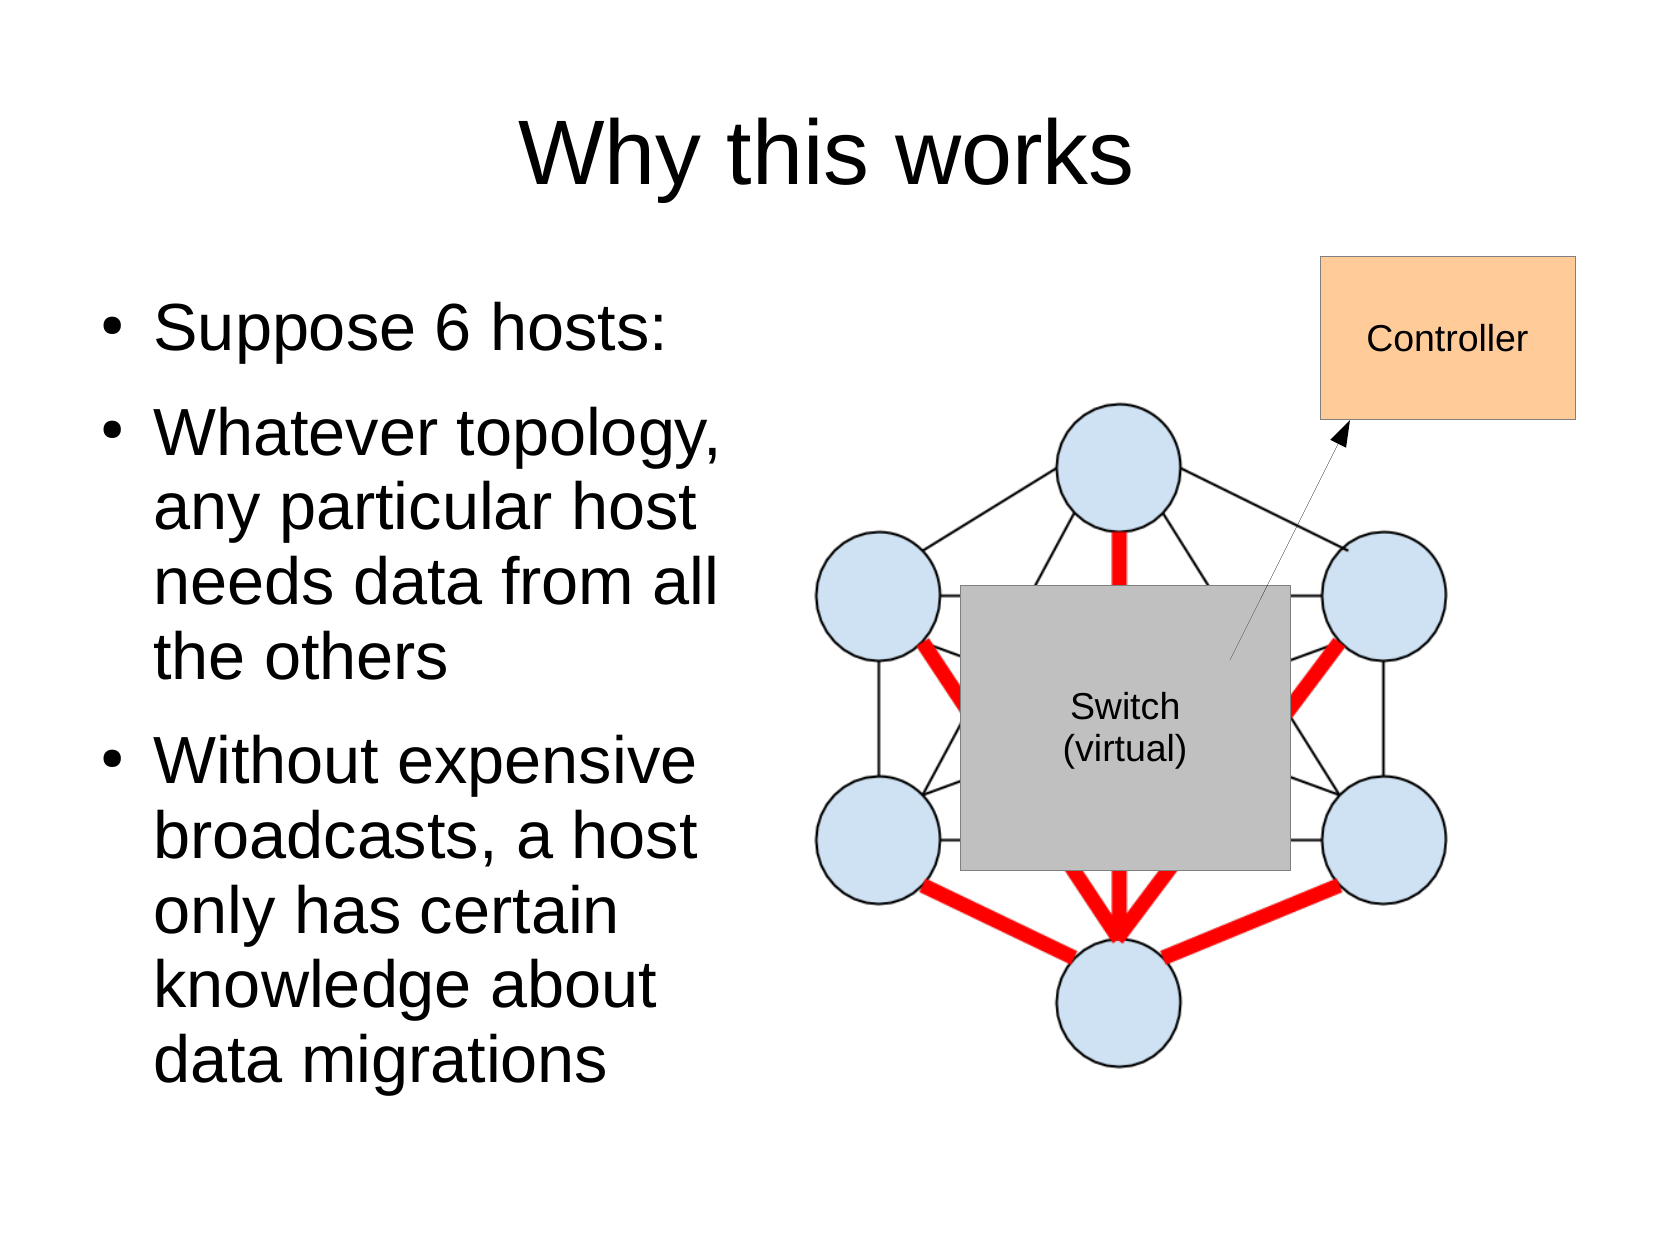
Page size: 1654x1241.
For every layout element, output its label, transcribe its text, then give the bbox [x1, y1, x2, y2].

text_box Controller [1320, 256, 1576, 420]
list Suppose 6 hosts: Whatever topology, any particular host needs data from all the others Without expensive broadcasts, a host only has certain knowledge about data migrations [82, 290, 736, 1201]
title Why this works [82, 49, 1571, 257]
text_box Switch (virtual) [960, 585, 1291, 871]
picture [509, 341, 1654, 1241]
